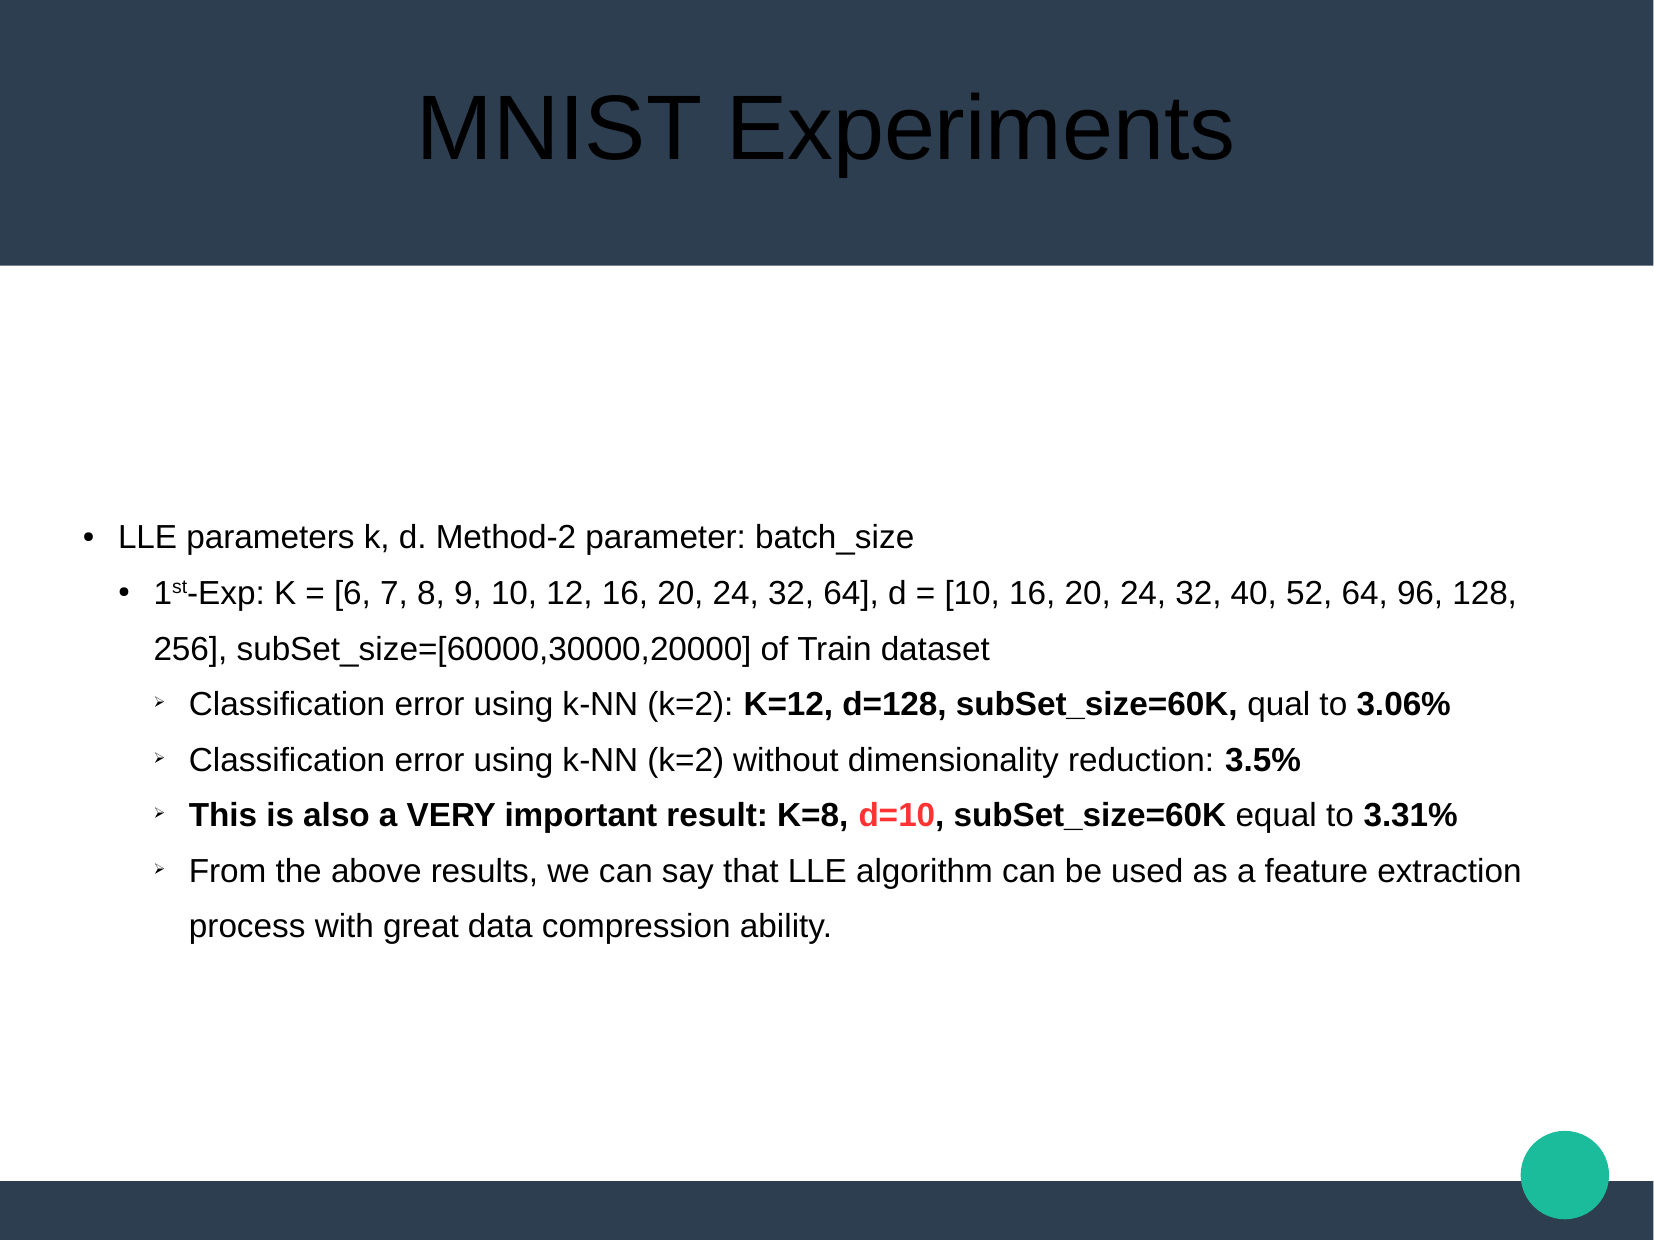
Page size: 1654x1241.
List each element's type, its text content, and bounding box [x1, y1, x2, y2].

title MNIST Experiments [59, 49, 1595, 207]
subtitle LLE parameters k, d. Method-2 parameter: batch_size 1st-Exp: K = [6, 7, 8, 9, 10, 12, 16, 20, 24, 32, 64], d = [10, 16, 20, 24, 32, 40, 52, 64, 96, 128, 256], subSet_size=[60000,30000,20000] of Train dataset Classification error using k-NN (k=2): K=12, d=128, subSet_size=60K, qual to 3.06% Classification error using k-NN (k=2) without dimensionality reduction: 3.5% This is also a VERY important result: K=8, d=10, subSet_size=60K equal to 3.31% From the above results, we can say that LLE algorithm can be used as a feature extraction process with great data compression ability. [82, 290, 1571, 1156]
